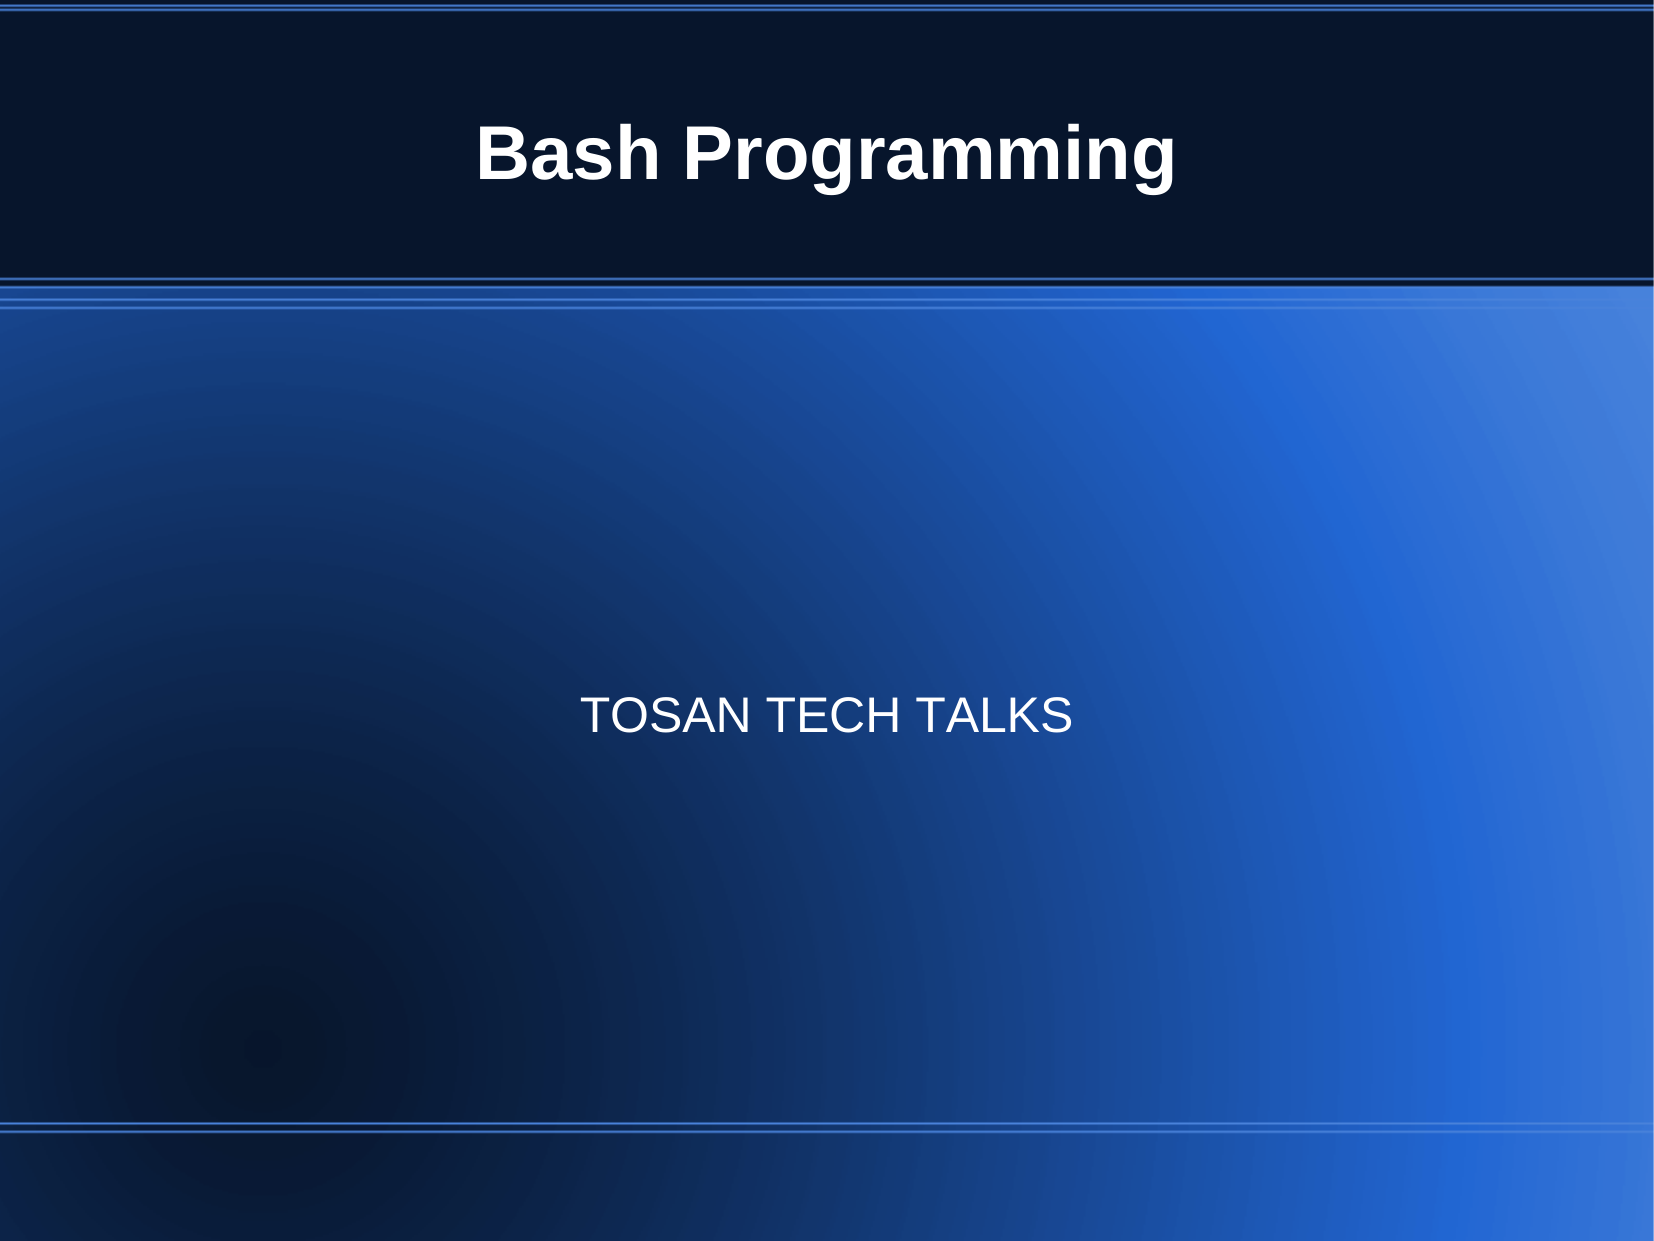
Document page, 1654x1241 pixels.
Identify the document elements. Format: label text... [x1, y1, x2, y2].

title Bash Programming [82, 49, 1571, 257]
picture [0, 0, 1654, 1241]
subtitle TOSAN TECH TALKS [82, 355, 1571, 1075]
